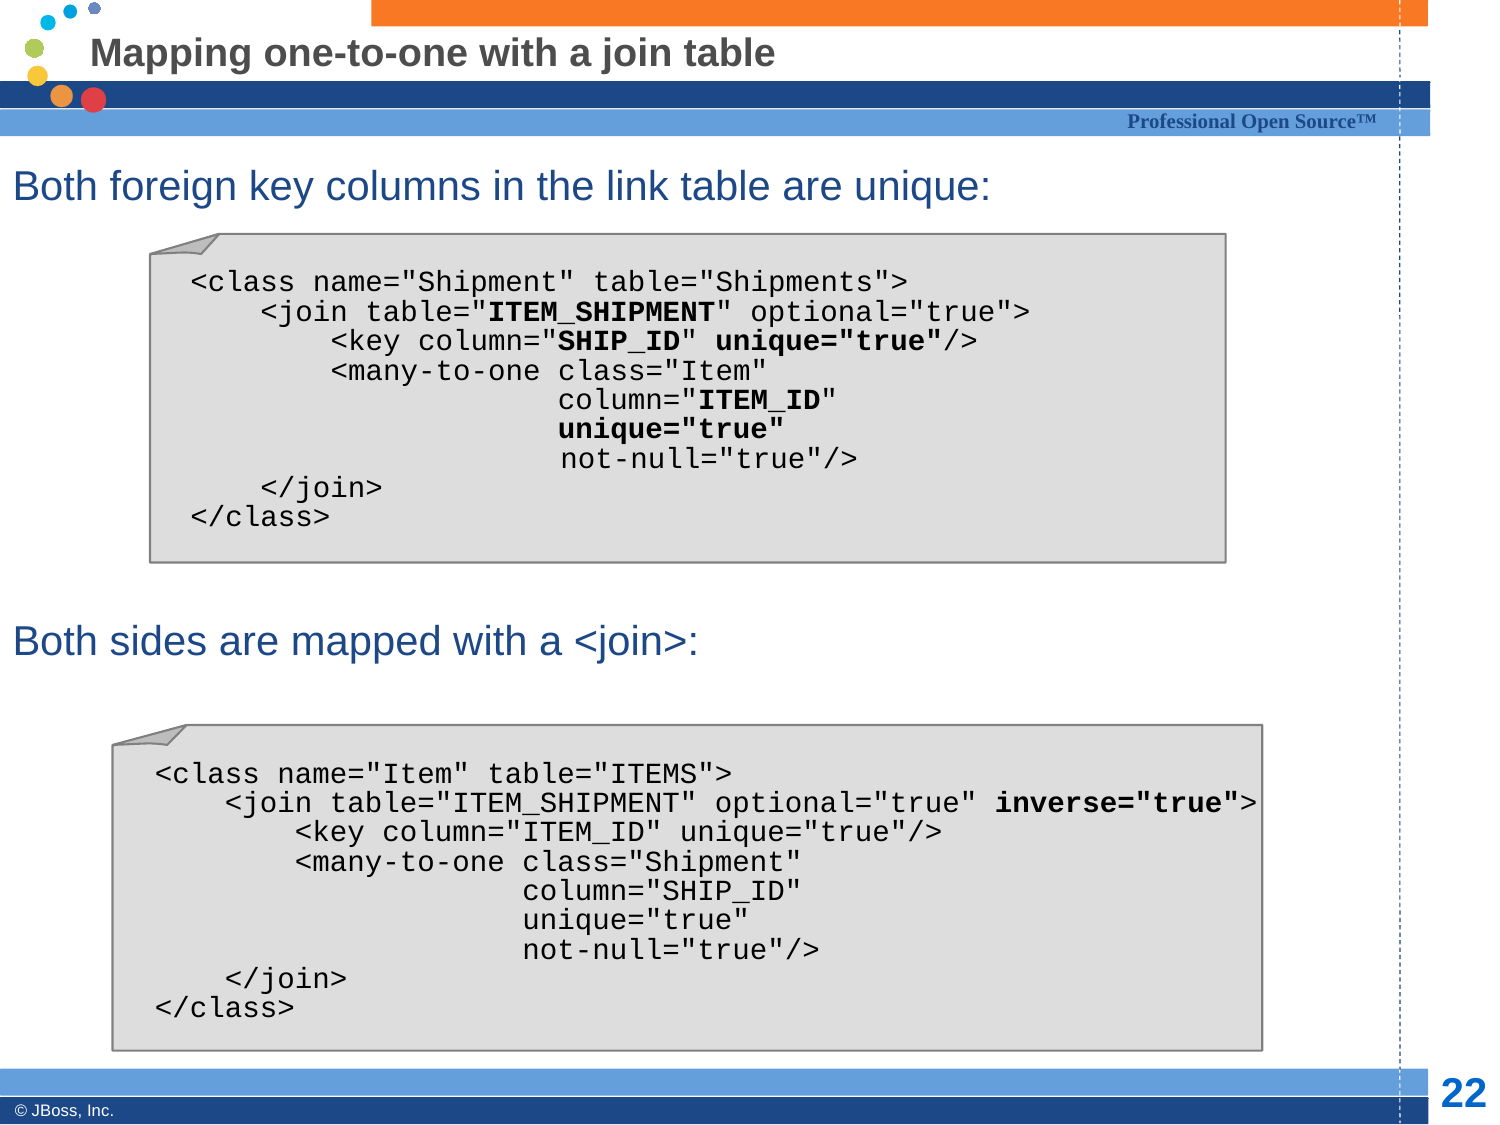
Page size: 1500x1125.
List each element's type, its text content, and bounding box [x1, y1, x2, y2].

text_box [150, 246, 1226, 563]
title Mapping one-to-one with a join table [75, 20, 1351, 84]
text_box [112, 737, 1263, 1051]
list Both foreign key columns in the link table are unique: Both sides are mapped with a <join>: [12, 162, 1388, 1063]
text_box [171, 725, 1263, 729]
text_box <class name="Shipment" table="Shipments"> <join table="ITEM_SHIPMENT" optional="true"> <key column="SHIP_ID" unique="true"/> <many-to-one class="Item" column="ITEM_ID" unique="true" not-null="true"/> </join> </class> [175, 238, 1238, 541]
text_box [205, 233, 1226, 238]
text_box <class name="Item" table="ITEMS"> <join table="ITEM_SHIPMENT" optional="true" inverse="true"> <key column="ITEM_ID" unique="true"/> <many-to-one class="Shipment" column="SHIP_ID" unique="true" not-null="true"/> </join> </class> [140, 729, 1276, 1032]
